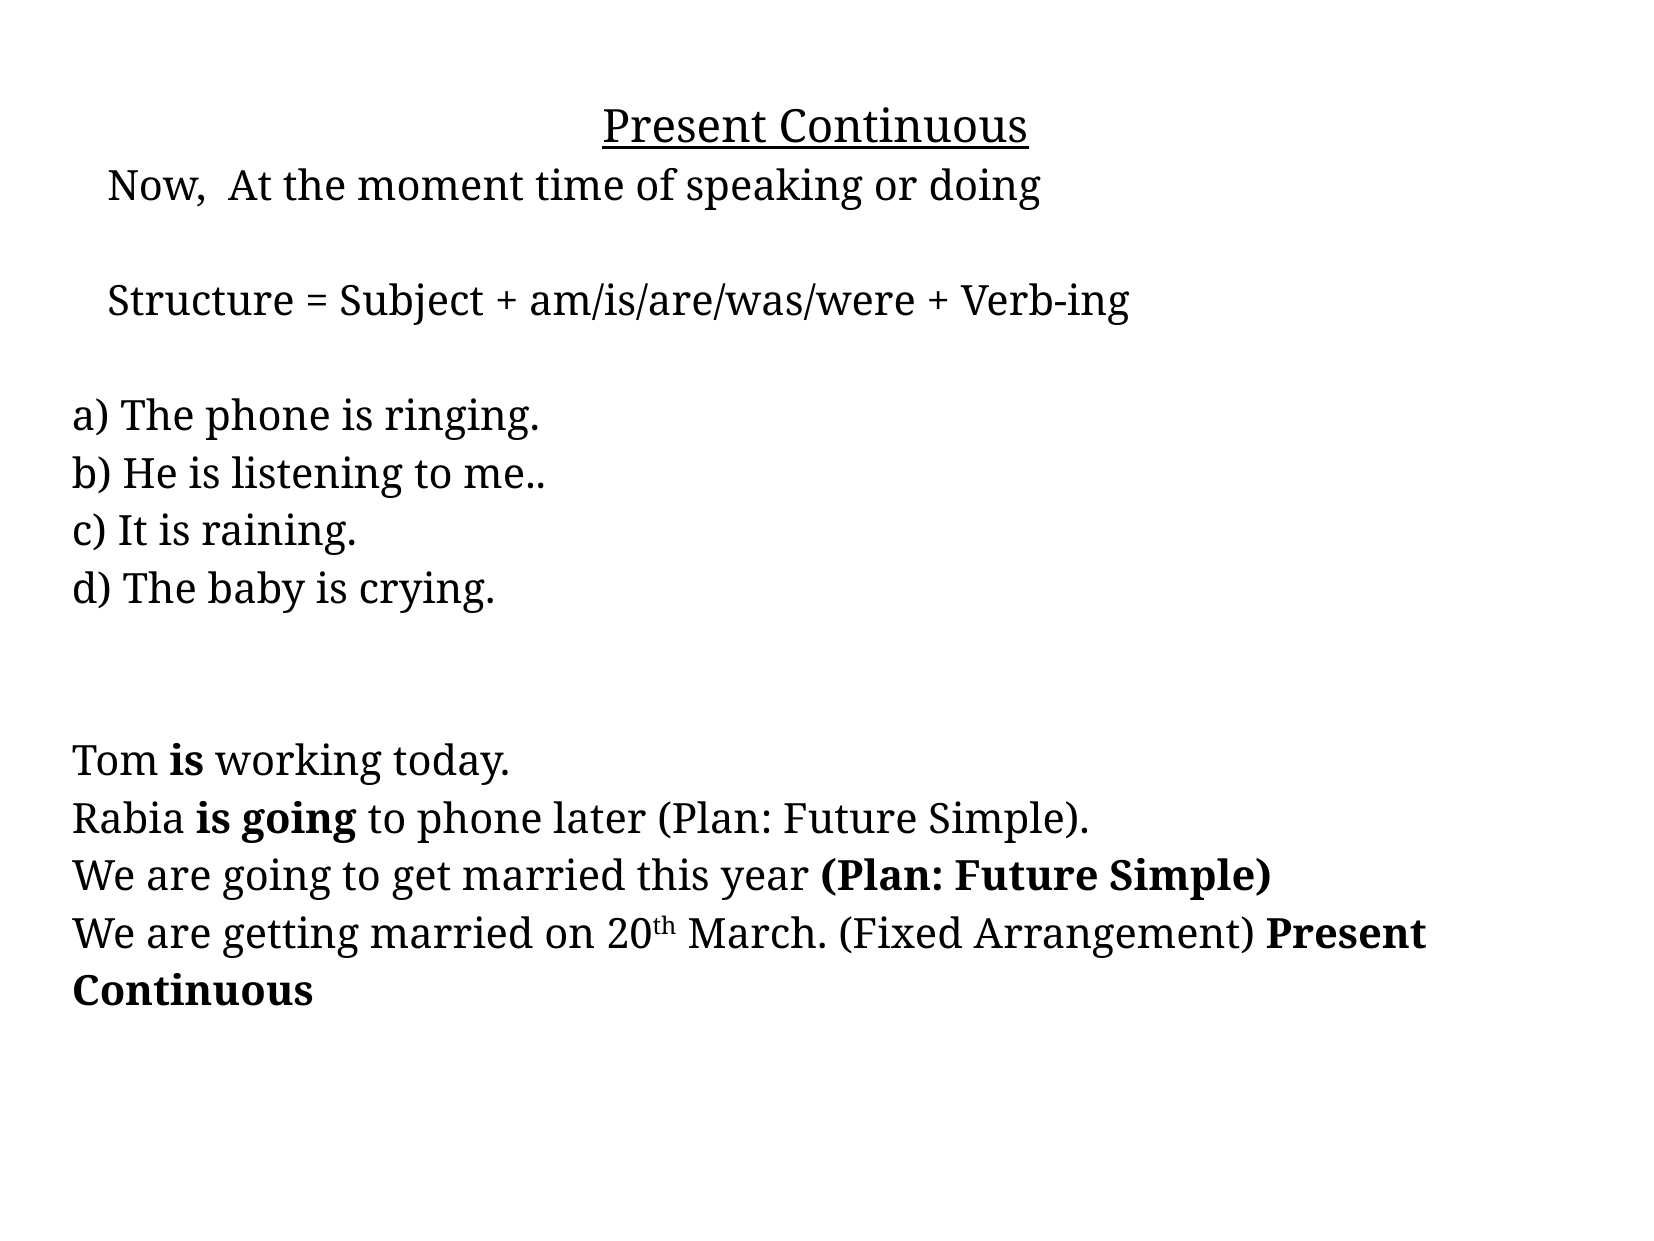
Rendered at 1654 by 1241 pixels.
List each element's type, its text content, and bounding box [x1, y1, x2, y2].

text_box Present Continuous Now, At the moment time of speaking or doing Structure = Subject + am/is/are/was/were + Verb-ing The phone is ringing. He is listening to me.. It is raining. The baby is crying. Tom is working today. Rabia is going to phone later (Plan: Future Simple). We are going to get married this year (Plan: Future Simple) We are getting married on 20th March. (Fixed Arrangement) Present Continuous [71, 31, 1560, 1140]
